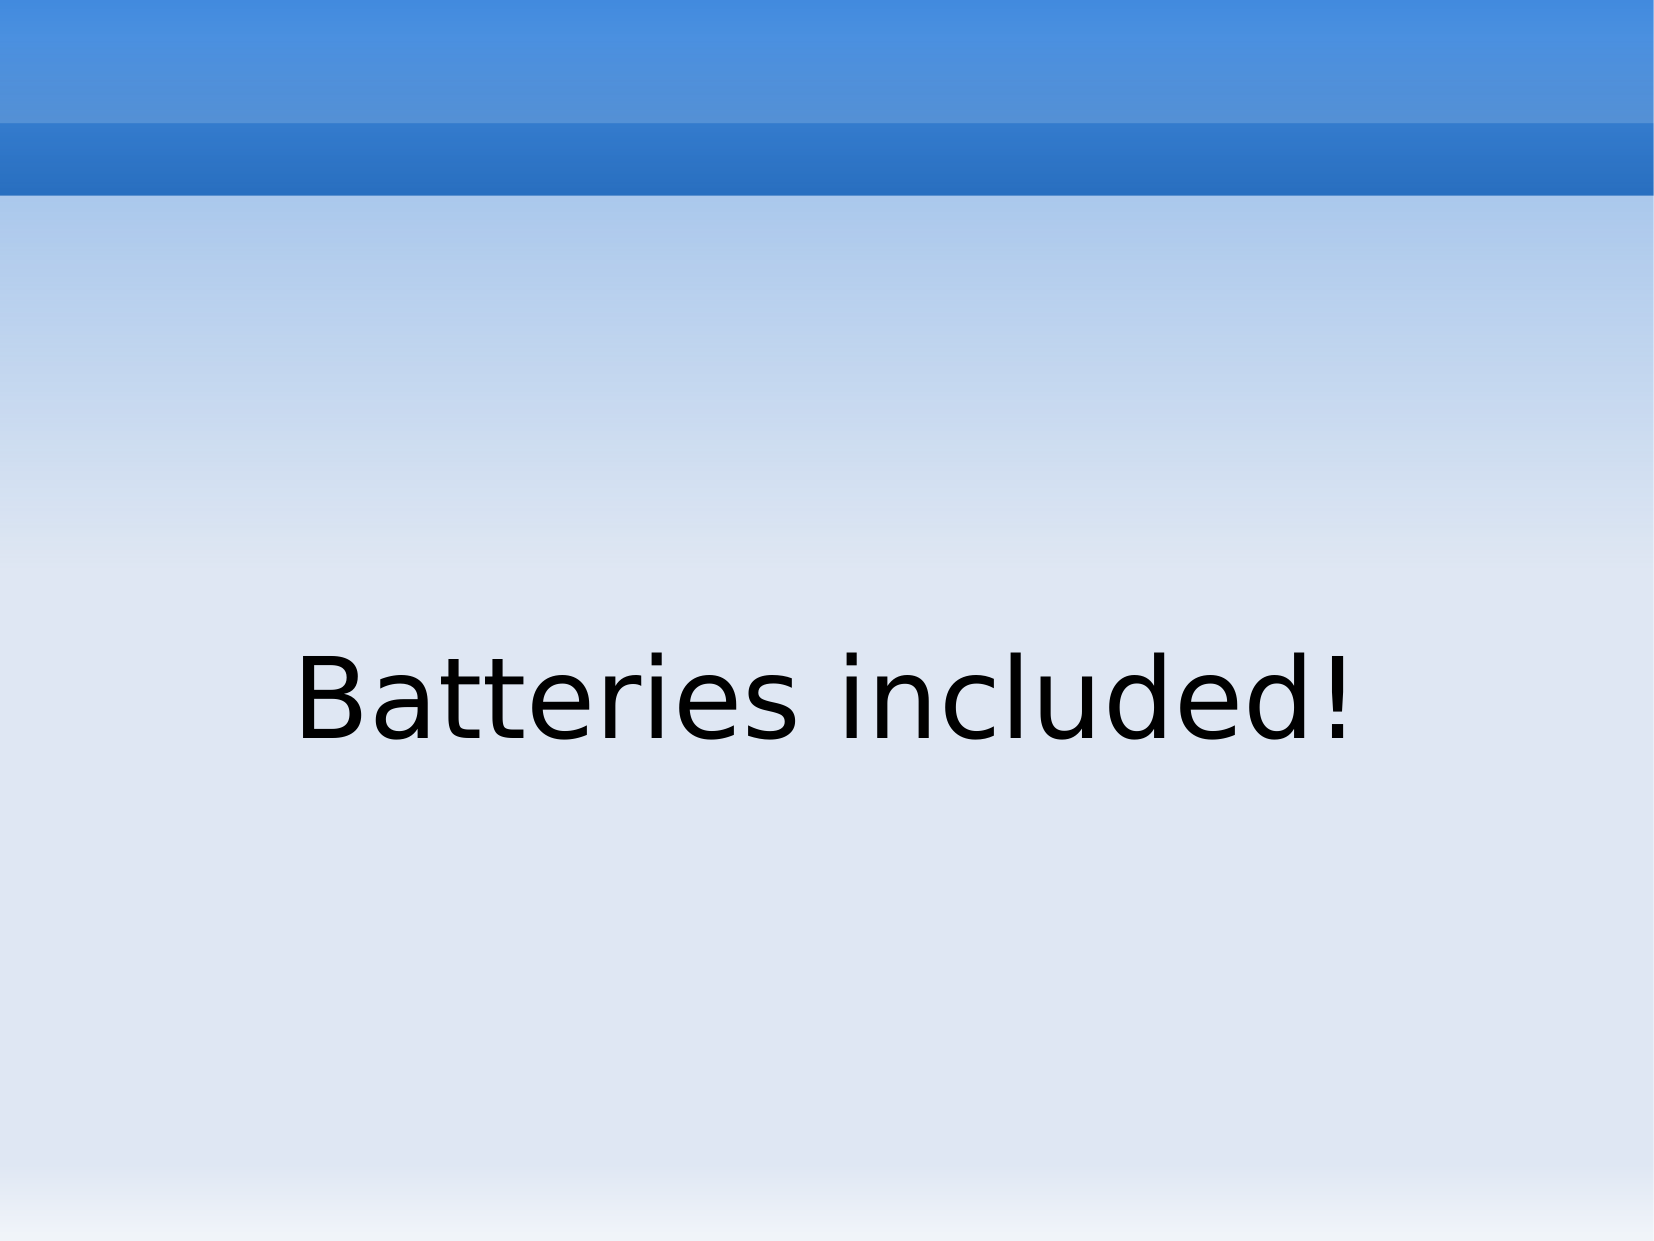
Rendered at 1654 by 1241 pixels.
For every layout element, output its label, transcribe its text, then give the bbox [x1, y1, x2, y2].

picture [0, 0, 1654, 1241]
subtitle Batteries included! [82, 290, 1571, 1109]
